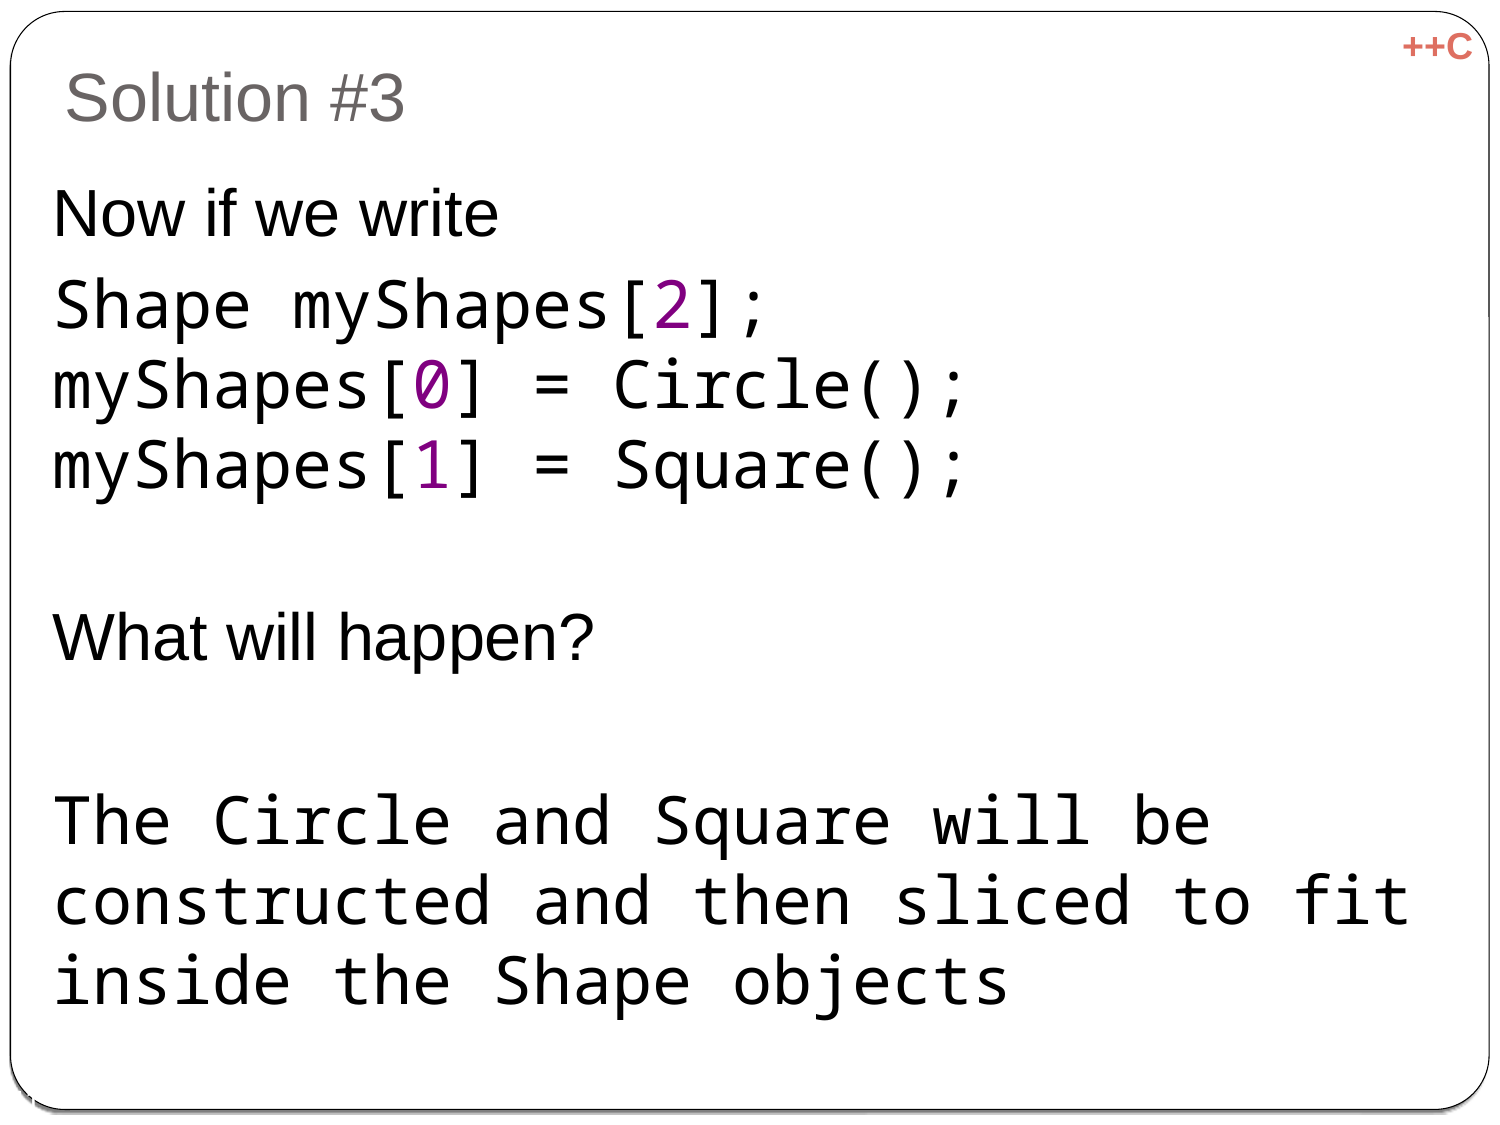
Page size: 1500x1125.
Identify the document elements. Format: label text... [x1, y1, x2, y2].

list Now if we write Shape myShapes[2]; myShapes[0] = Circle(); myShapes[1] = Square(); What will happen? The Circle and Square will be constructed and then sliced to fit inside the Shape objects [37, 162, 1463, 1088]
title Solution #3 [50, 45, 1450, 150]
slide_number <number> [0, 1074, 50, 1125]
